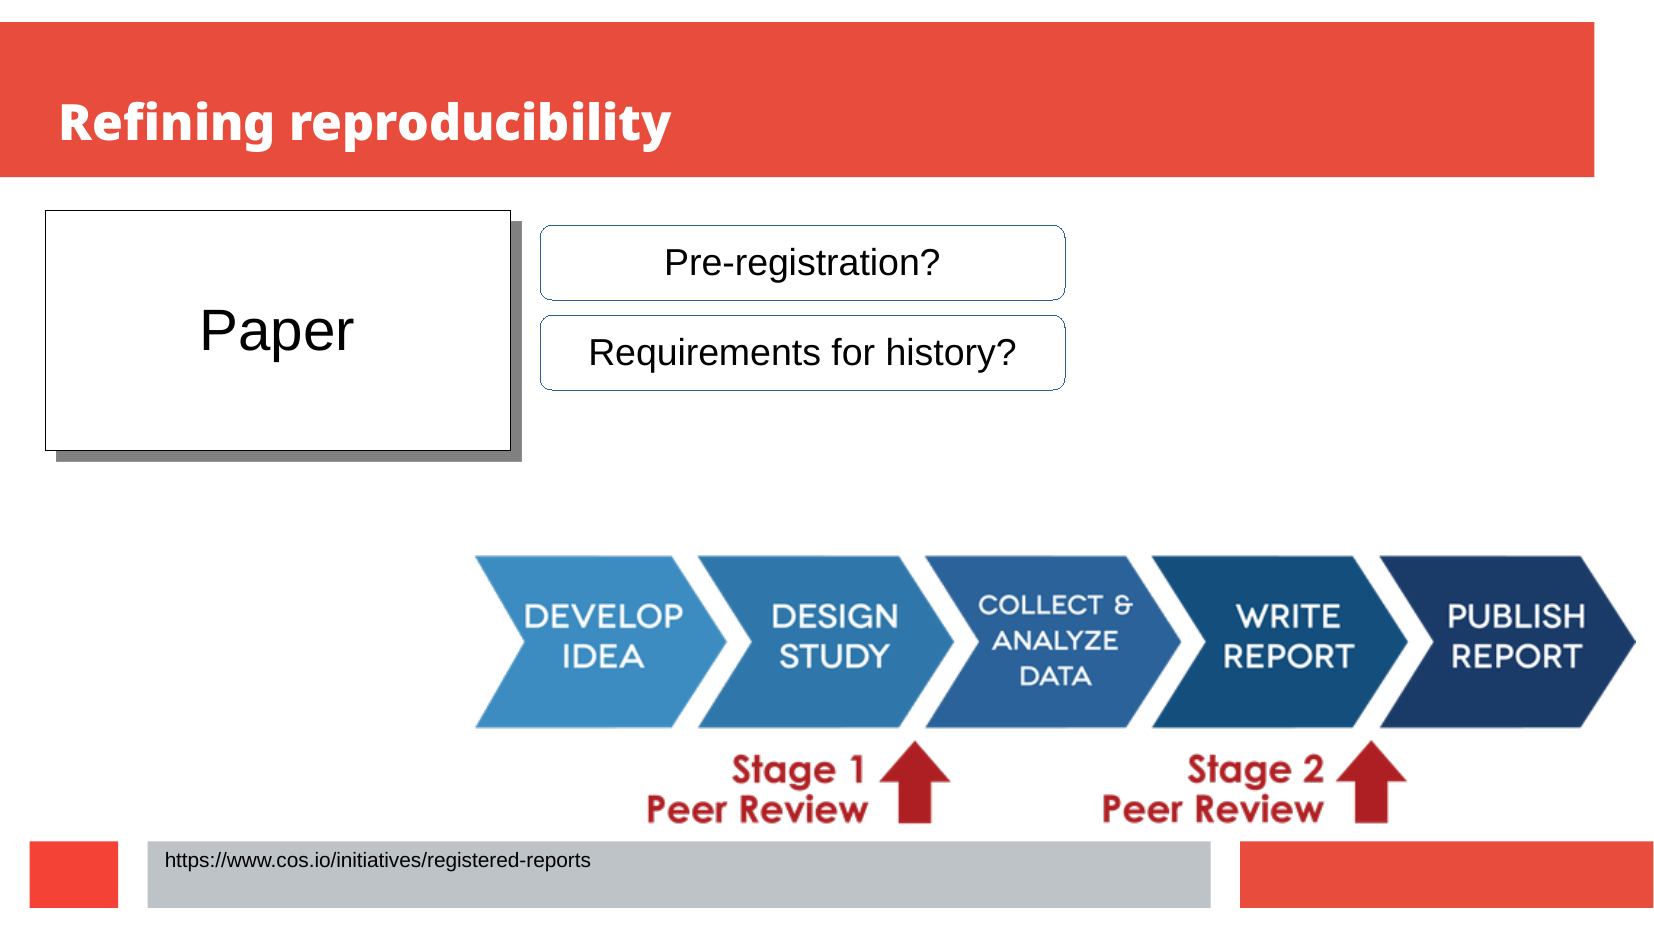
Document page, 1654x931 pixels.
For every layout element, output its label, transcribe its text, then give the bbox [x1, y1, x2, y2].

title Refining reproducibility [59, 44, 1595, 156]
text_box Pre-registration? [540, 225, 1066, 301]
text_box Requirements for history? [540, 315, 1066, 391]
text_box https://www.cos.io/initiatives/registered-reports [150, 841, 1216, 916]
picture [473, 554, 1636, 826]
text_box Paper [45, 210, 511, 451]
